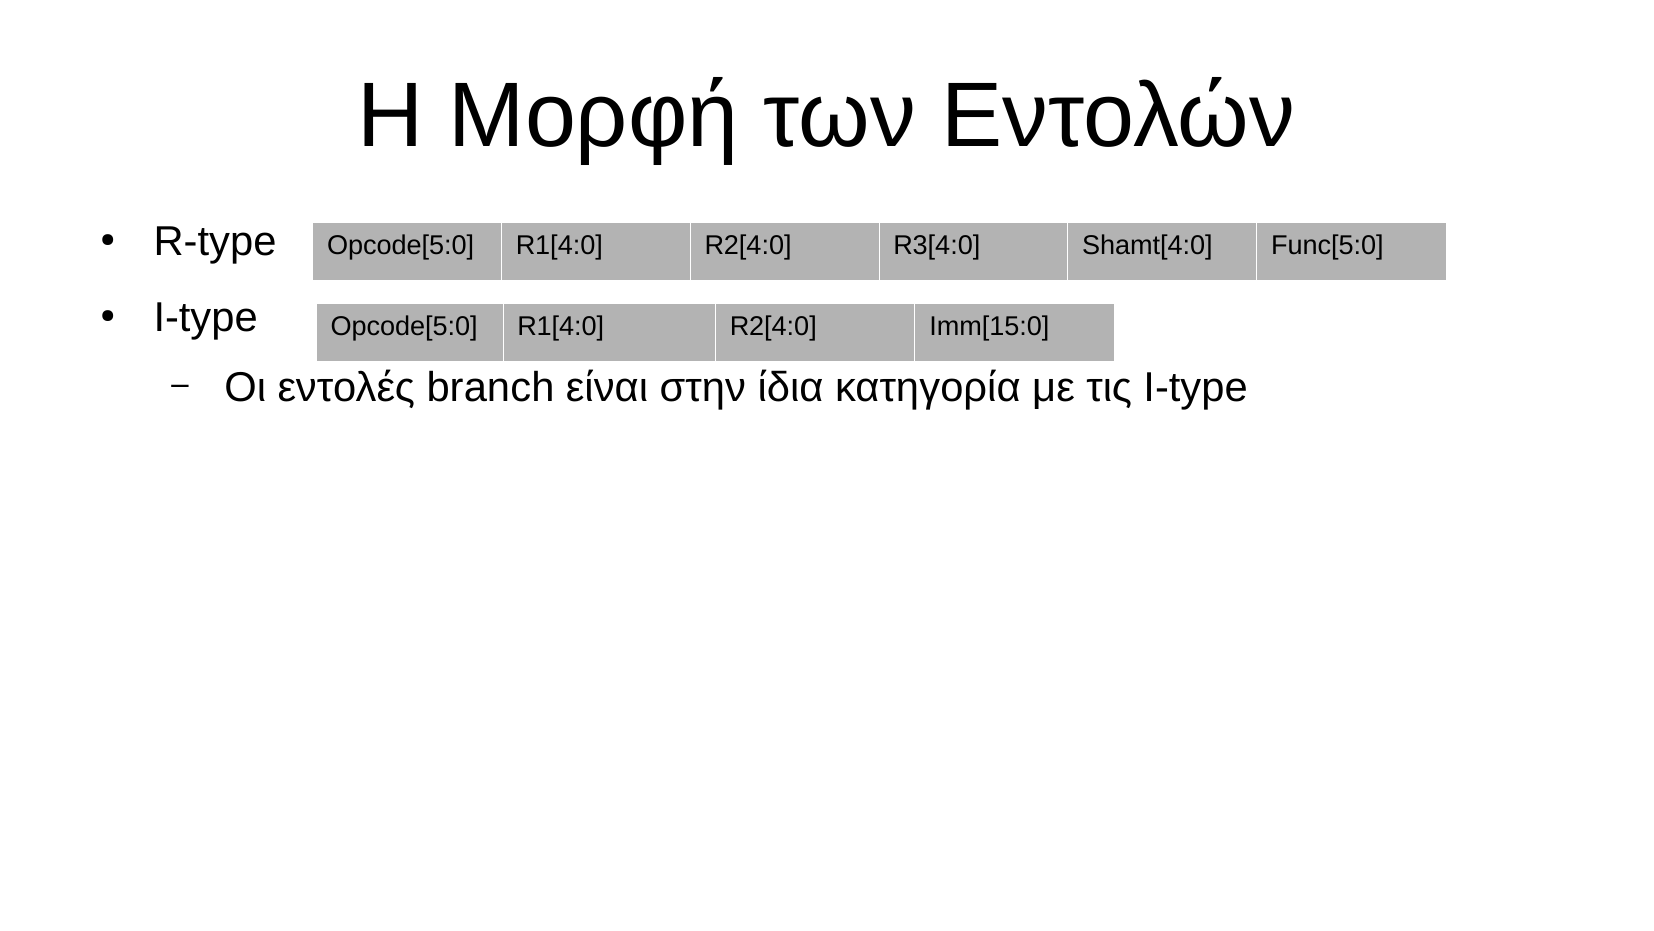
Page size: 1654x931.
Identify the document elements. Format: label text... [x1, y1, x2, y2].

table_header Opcode[5:0] [317, 304, 503, 361]
title Η Μορφή των Εντολών [82, 37, 1571, 193]
table_header R2[4:0] [716, 304, 914, 361]
table_header R1[4:0] [504, 304, 715, 361]
table_header Func[5:0] [1257, 223, 1446, 280]
table_header Imm[15:0] [915, 304, 1114, 361]
table_header R3[4:0] [880, 223, 1067, 280]
table_header Opcode[5:0] [313, 223, 501, 280]
list R-type I-type Οι εντολές branch είναι στην ίδια κατηγορία με τις I-type [82, 217, 1571, 901]
table_header R1[4:0] [502, 223, 690, 280]
table_header Shamt[4:0] [1068, 223, 1256, 280]
table_header R2[4:0] [691, 223, 879, 280]
